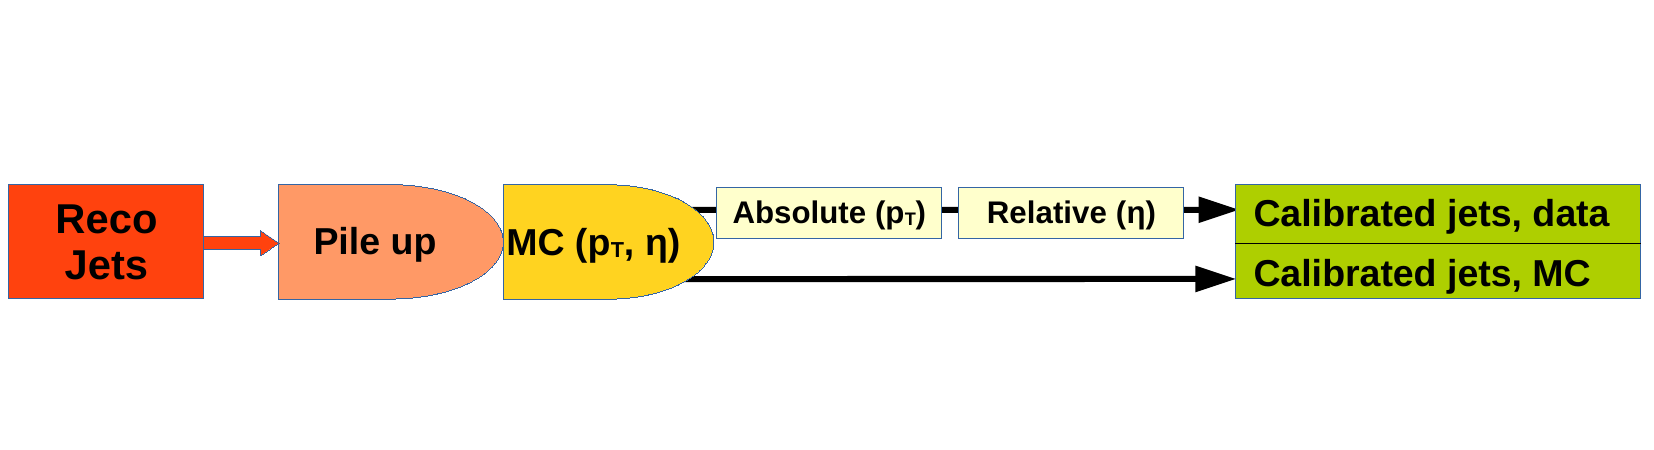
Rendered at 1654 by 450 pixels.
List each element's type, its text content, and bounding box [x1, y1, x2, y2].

text_box [203, 230, 280, 256]
text_box Calibrated jets, data [1238, 184, 1653, 244]
text_box MC (pT, η) [503, 184, 714, 300]
text_box Pile up [278, 184, 503, 300]
text_box Relative (η) [958, 187, 1184, 239]
text_box Calibrated jets, MC [1238, 244, 1653, 316]
text_box Reco Jets [8, 184, 204, 299]
text_box Absolute (pT) [716, 187, 942, 239]
